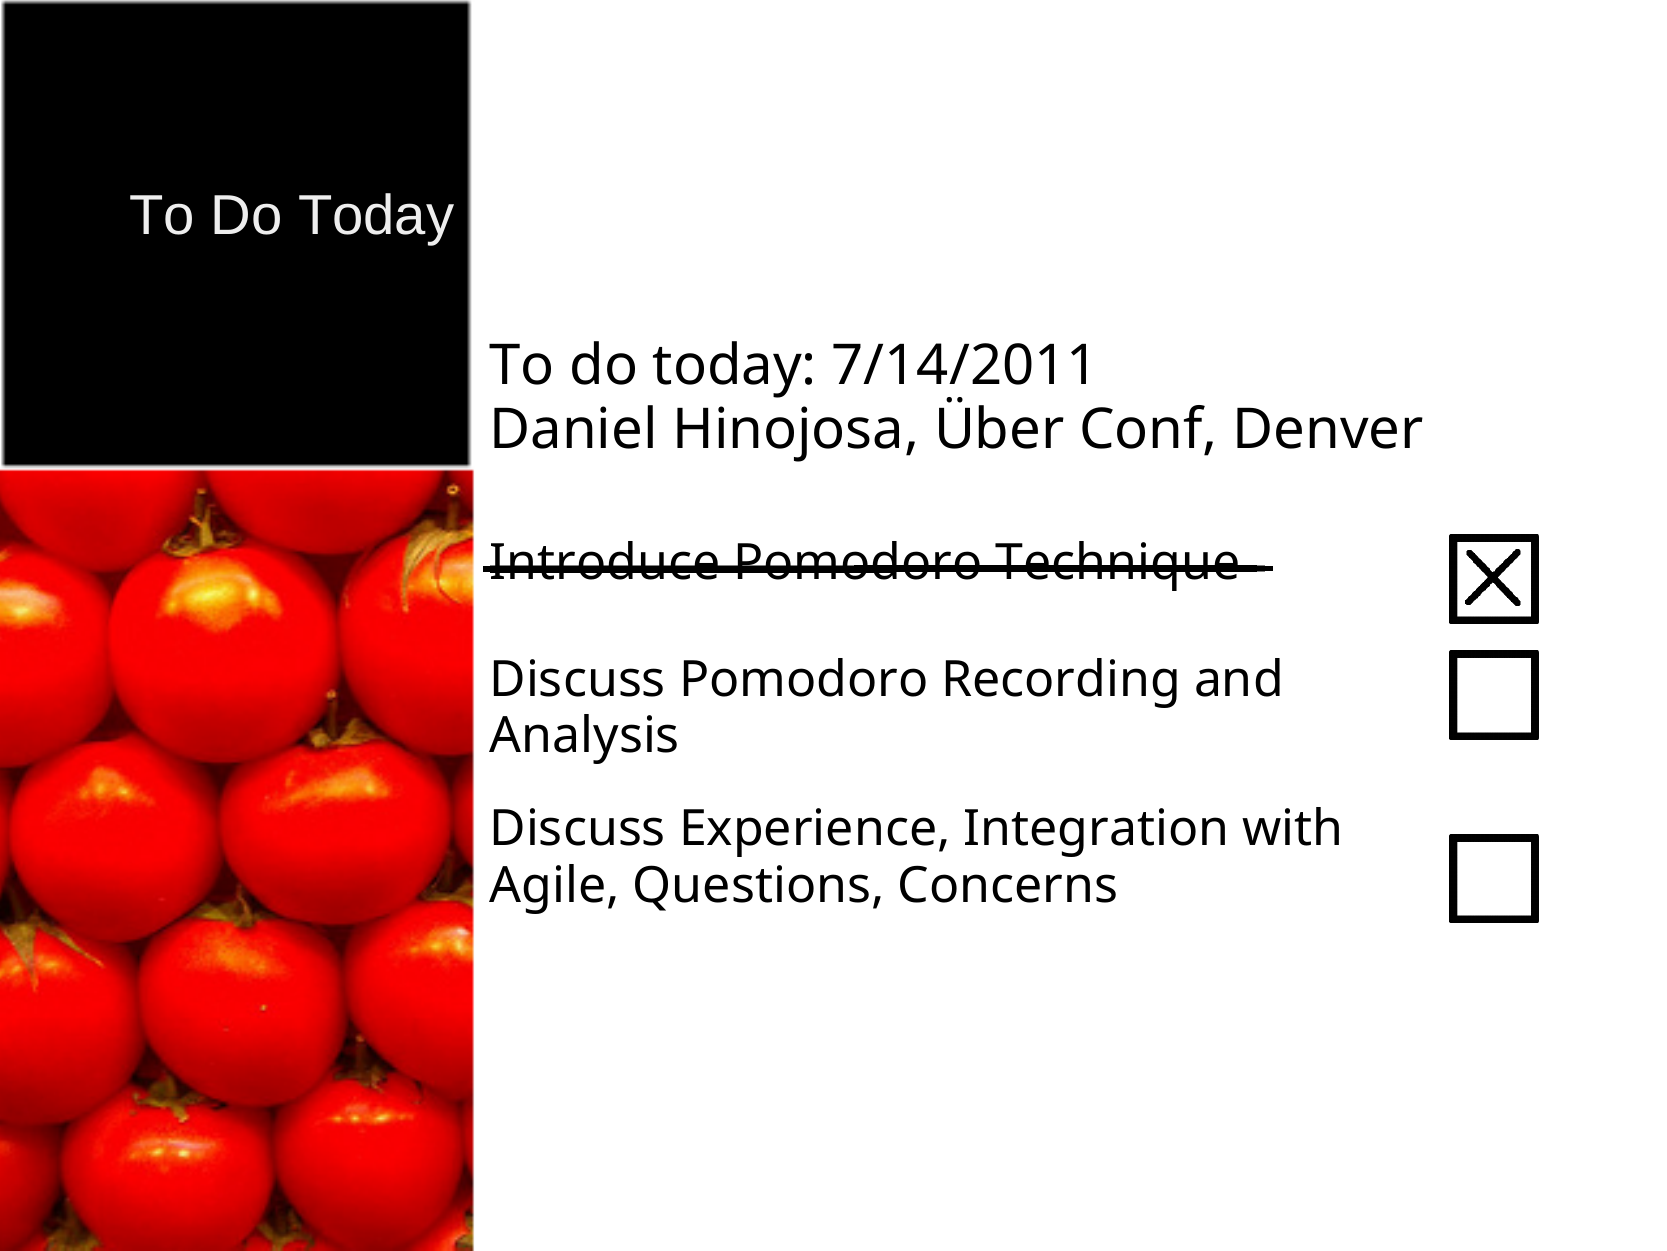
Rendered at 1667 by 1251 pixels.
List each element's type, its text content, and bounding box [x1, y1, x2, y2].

text_box Discuss Experience, Integration with Agile, Questions, Concerns [489, 799, 1378, 914]
text_box To do today: 7/14/2011 Daniel Hinojosa, Über Conf, Denver [489, 333, 1667, 462]
picture [0, 0, 1667, 1251]
list Introduce Pomodoro Technique [489, 534, 1383, 604]
text_box To Do Today [23, 183, 455, 248]
text_box Discuss Pomodoro Recording and Analysis [489, 650, 1442, 765]
